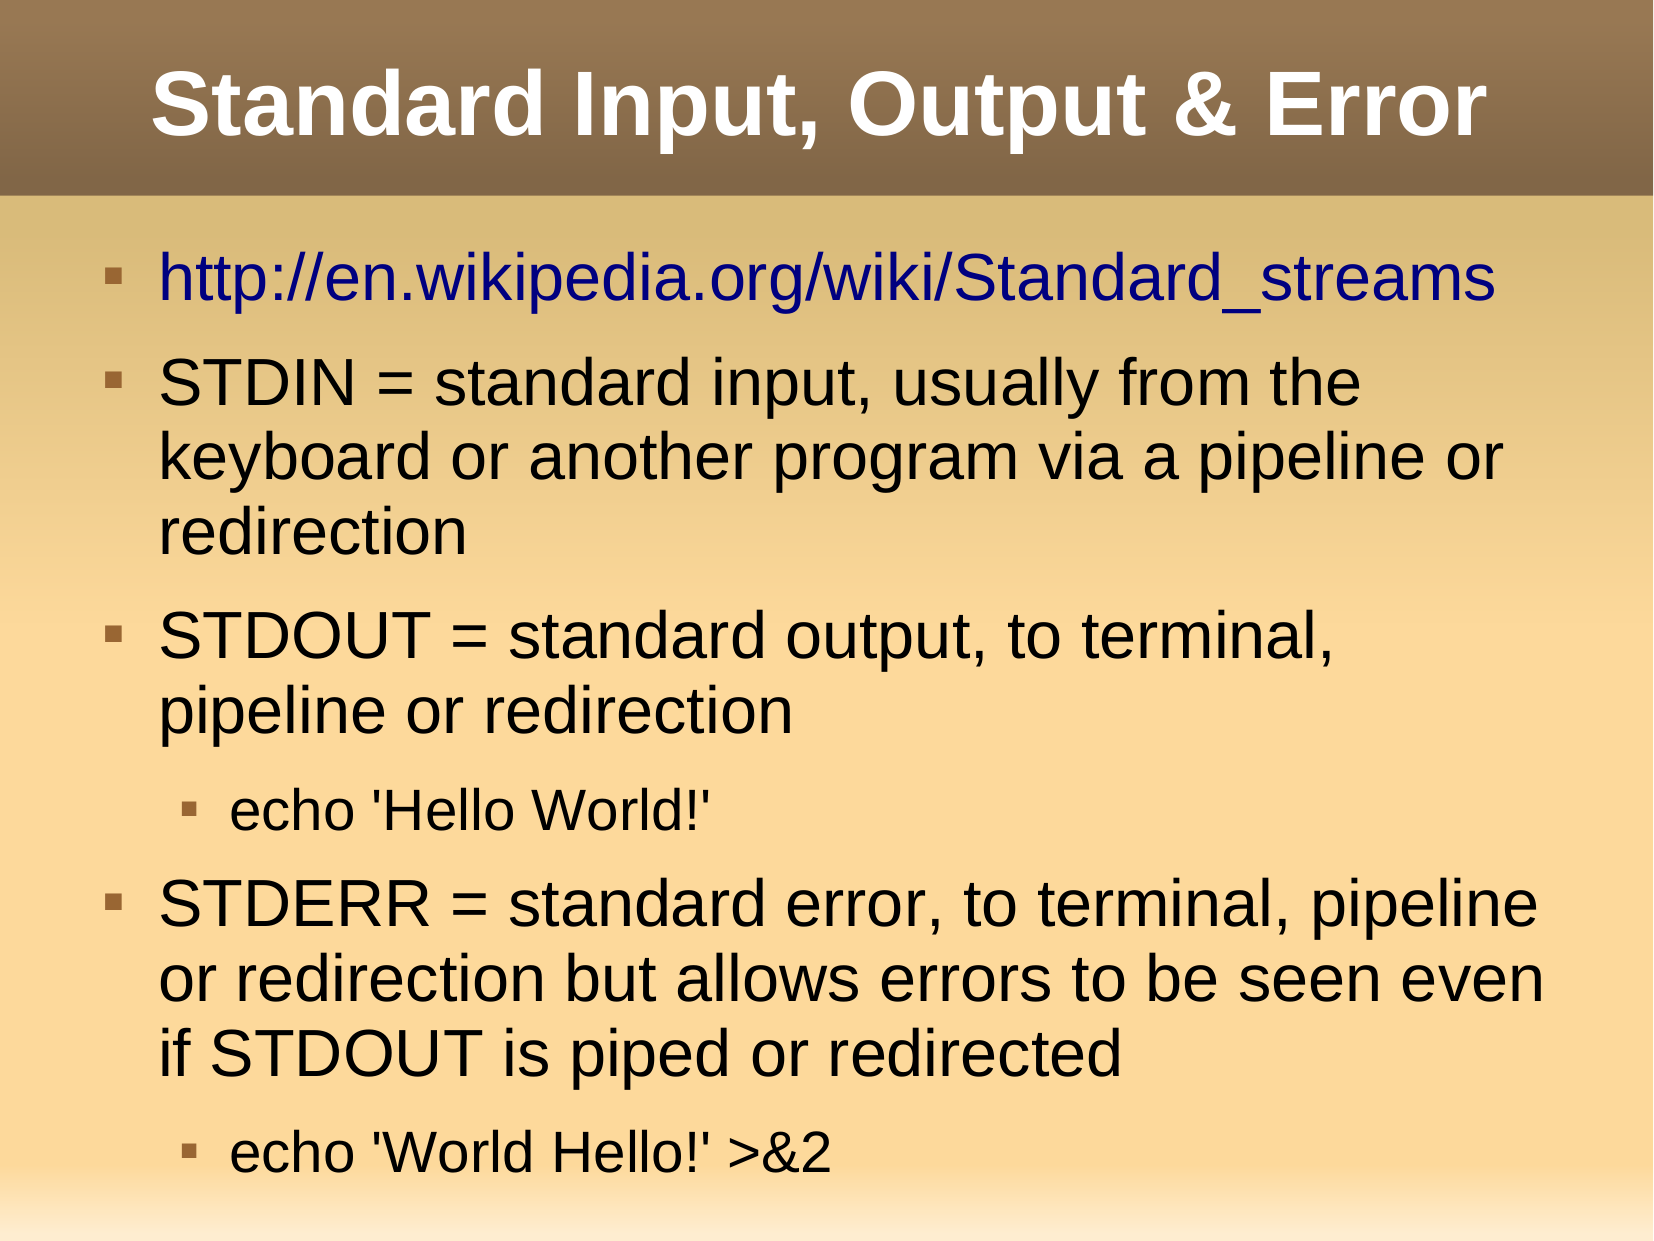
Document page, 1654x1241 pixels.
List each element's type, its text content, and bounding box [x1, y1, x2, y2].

list http://en.wikipedia.org/wiki/Standard_streams STDIN = standard input, usually from the keyboard or another program via a pipeline or redirection STDOUT = standard output, to terminal, pipeline or redirection echo 'Hello World!' STDERR = standard error, to terminal, pipeline or redirection but allows errors to be seen even if STDOUT is piped or redirected echo 'World Hello!' >&2 [87, 240, 1576, 1185]
picture [0, 0, 1654, 1241]
title Standard Input, Output & Error [76, 7, 1565, 200]
